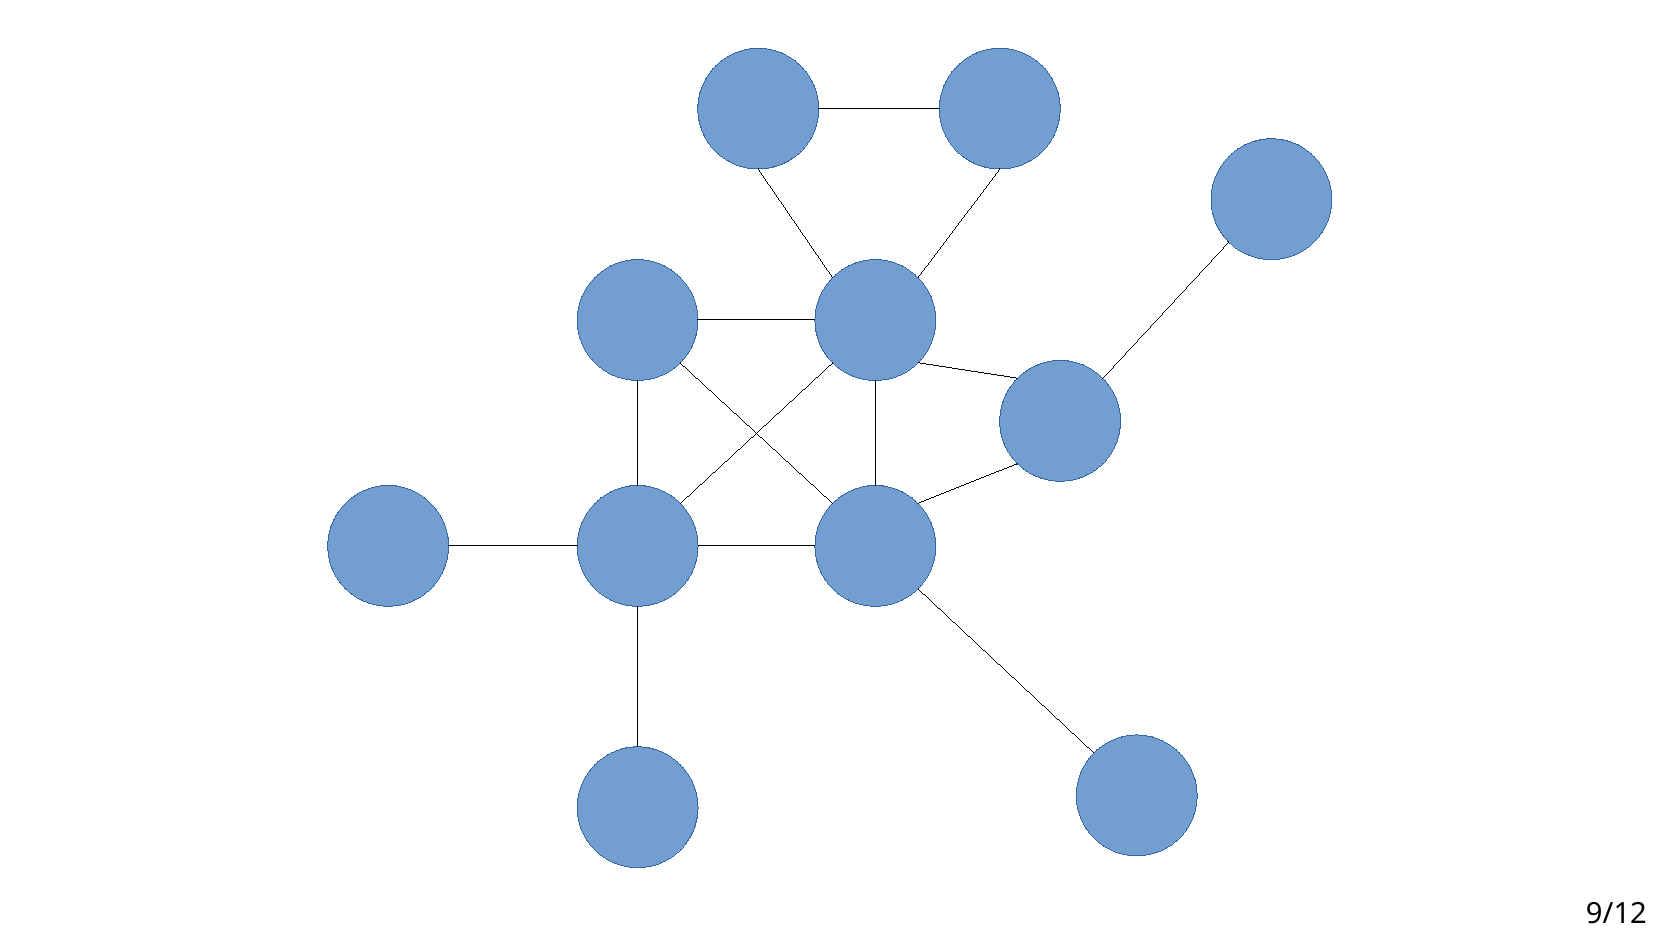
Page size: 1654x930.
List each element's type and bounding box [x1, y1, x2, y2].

text_box [814, 485, 936, 607]
text_box [327, 485, 449, 607]
text_box [577, 259, 698, 381]
text_box [1211, 138, 1332, 260]
text_box [939, 48, 1061, 169]
text_box [1076, 734, 1198, 856]
text_box [814, 259, 936, 381]
text_box [697, 48, 819, 169]
text_box [999, 360, 1121, 482]
text_box [577, 746, 699, 868]
text_box [577, 485, 699, 607]
